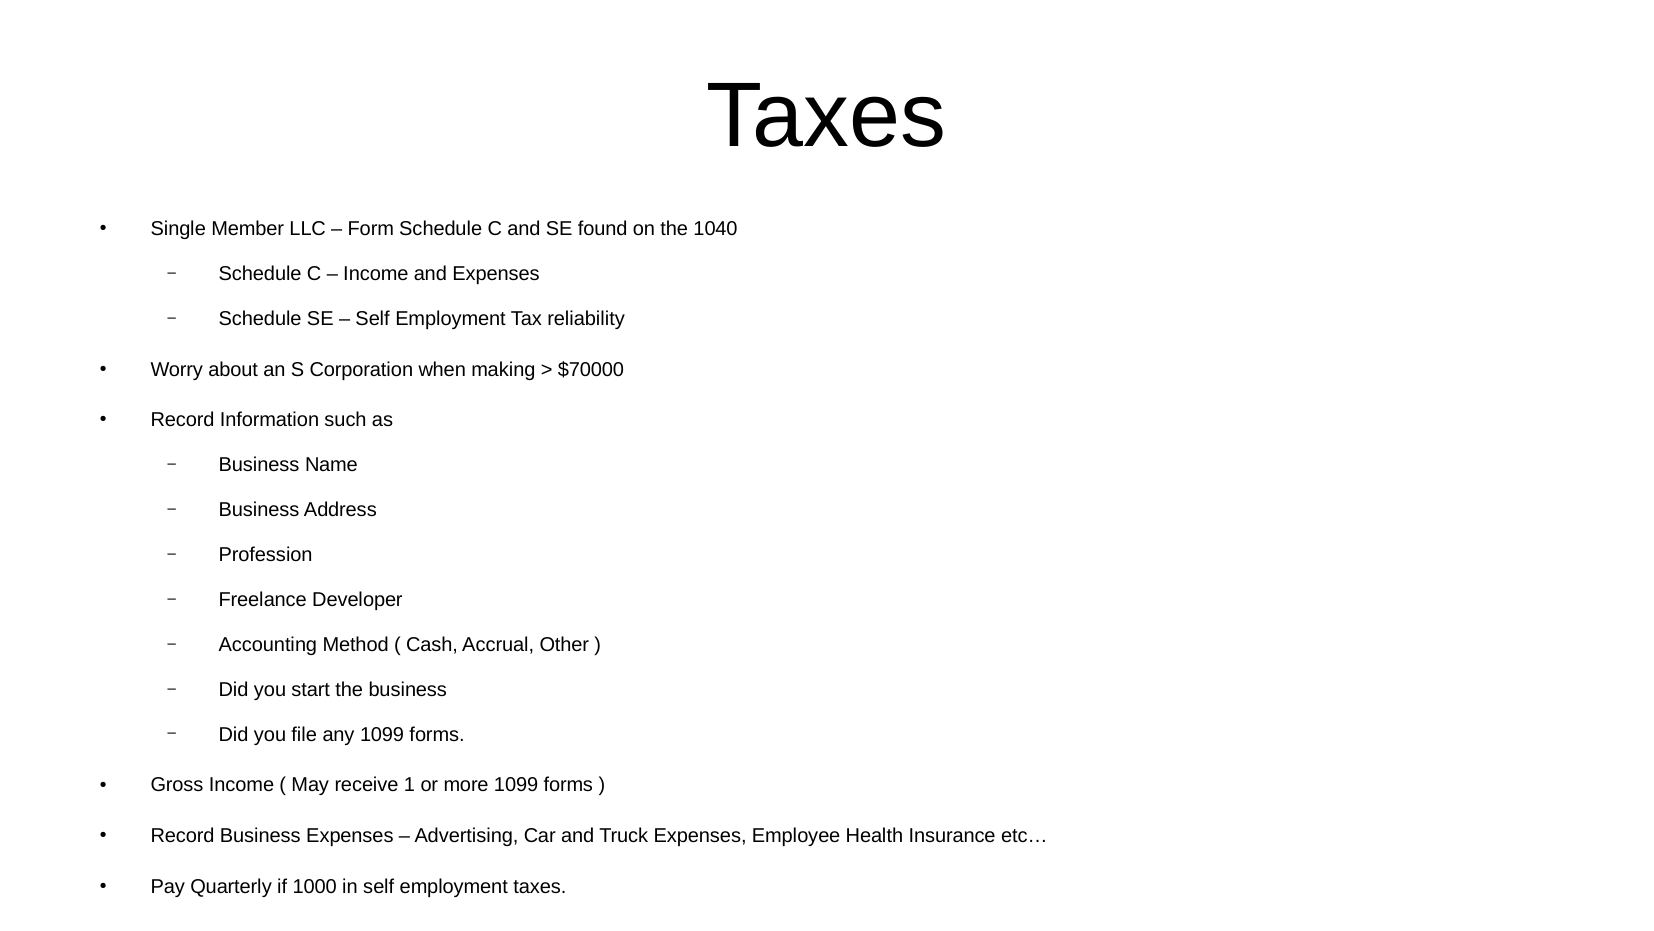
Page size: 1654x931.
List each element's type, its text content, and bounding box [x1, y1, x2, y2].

title Taxes [82, 37, 1571, 193]
list Single Member LLC – Form Schedule C and SE found on the 1040 Schedule C – Income and Expenses Schedule SE – Self Employment Tax reliability Worry about an S Corporation when making > $70000 Record Information such as Business Name Business Address Profession Freelance Developer Accounting Method ( Cash, Accrual, Other ) Did you start the business Did you file any 1099 forms. Gross Income ( May receive 1 or more 1099 forms ) Record Business Expenses – Advertising, Car and Truck Expenses, Employee Health Insurance etc… Pay Quarterly if 1000 in self employment taxes. [82, 217, 1613, 901]
